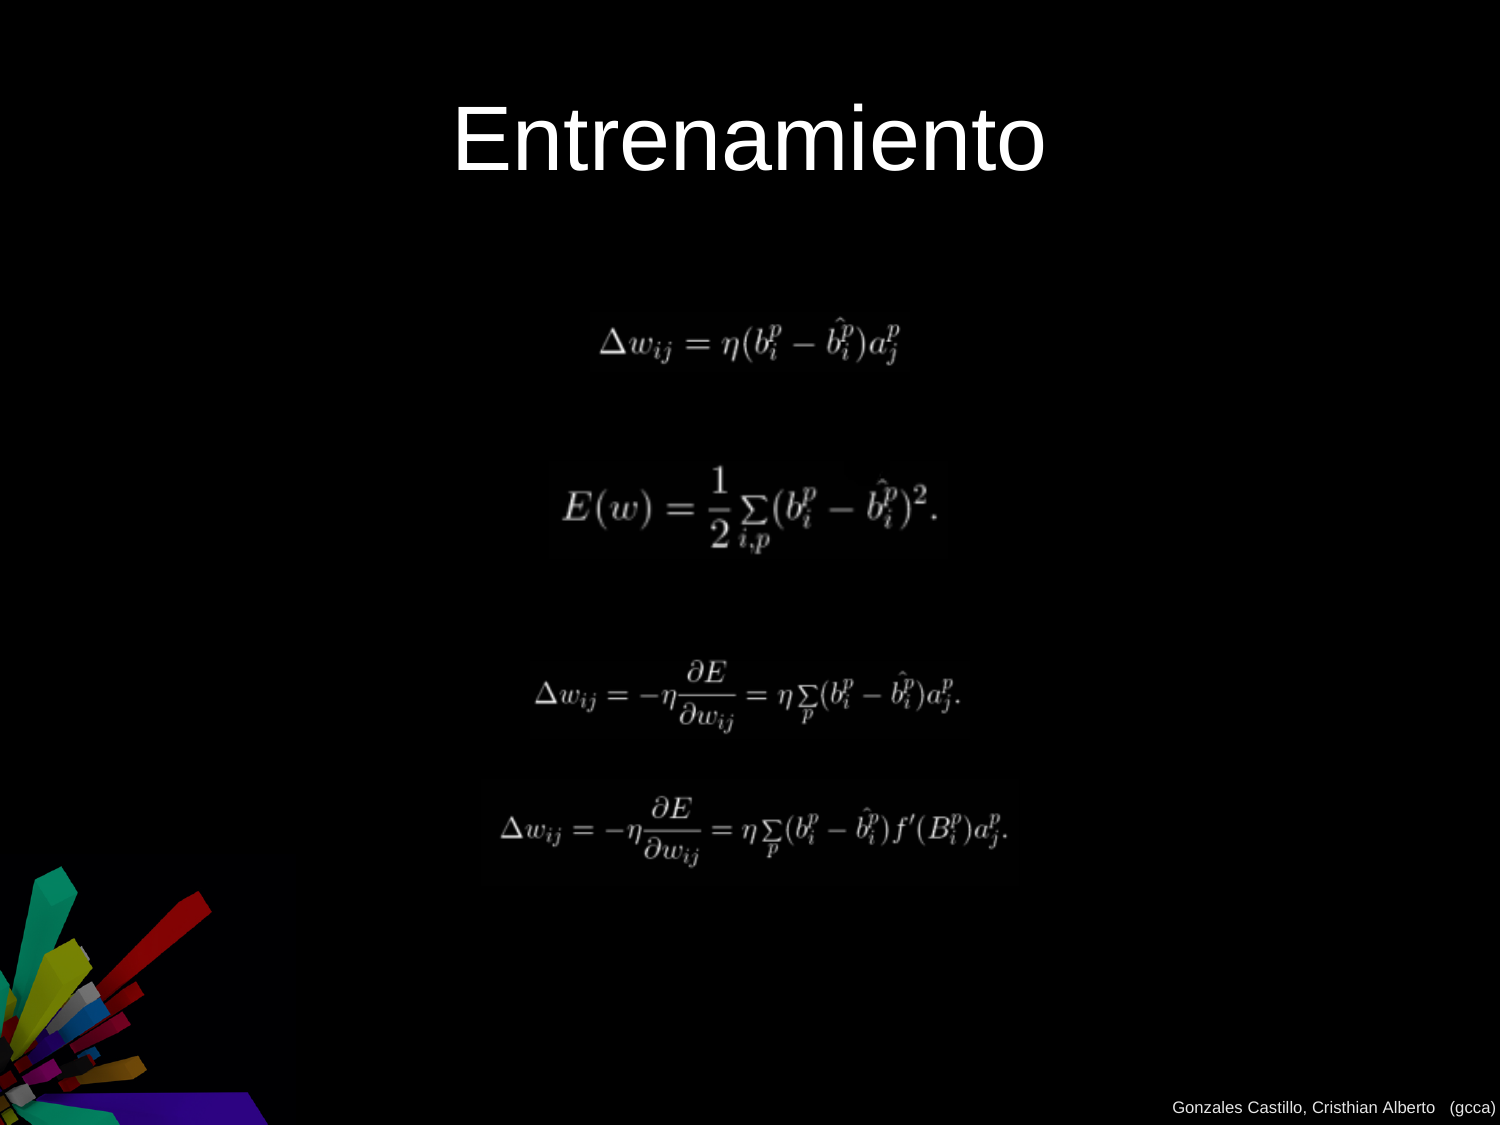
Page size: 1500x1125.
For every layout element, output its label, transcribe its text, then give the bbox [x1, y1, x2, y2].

picture [544, 456, 956, 565]
picture [0, 854, 296, 1125]
picture [590, 312, 910, 372]
picture [481, 779, 1019, 886]
picture [530, 649, 970, 739]
title Entrenamiento [75, 44, 1426, 233]
